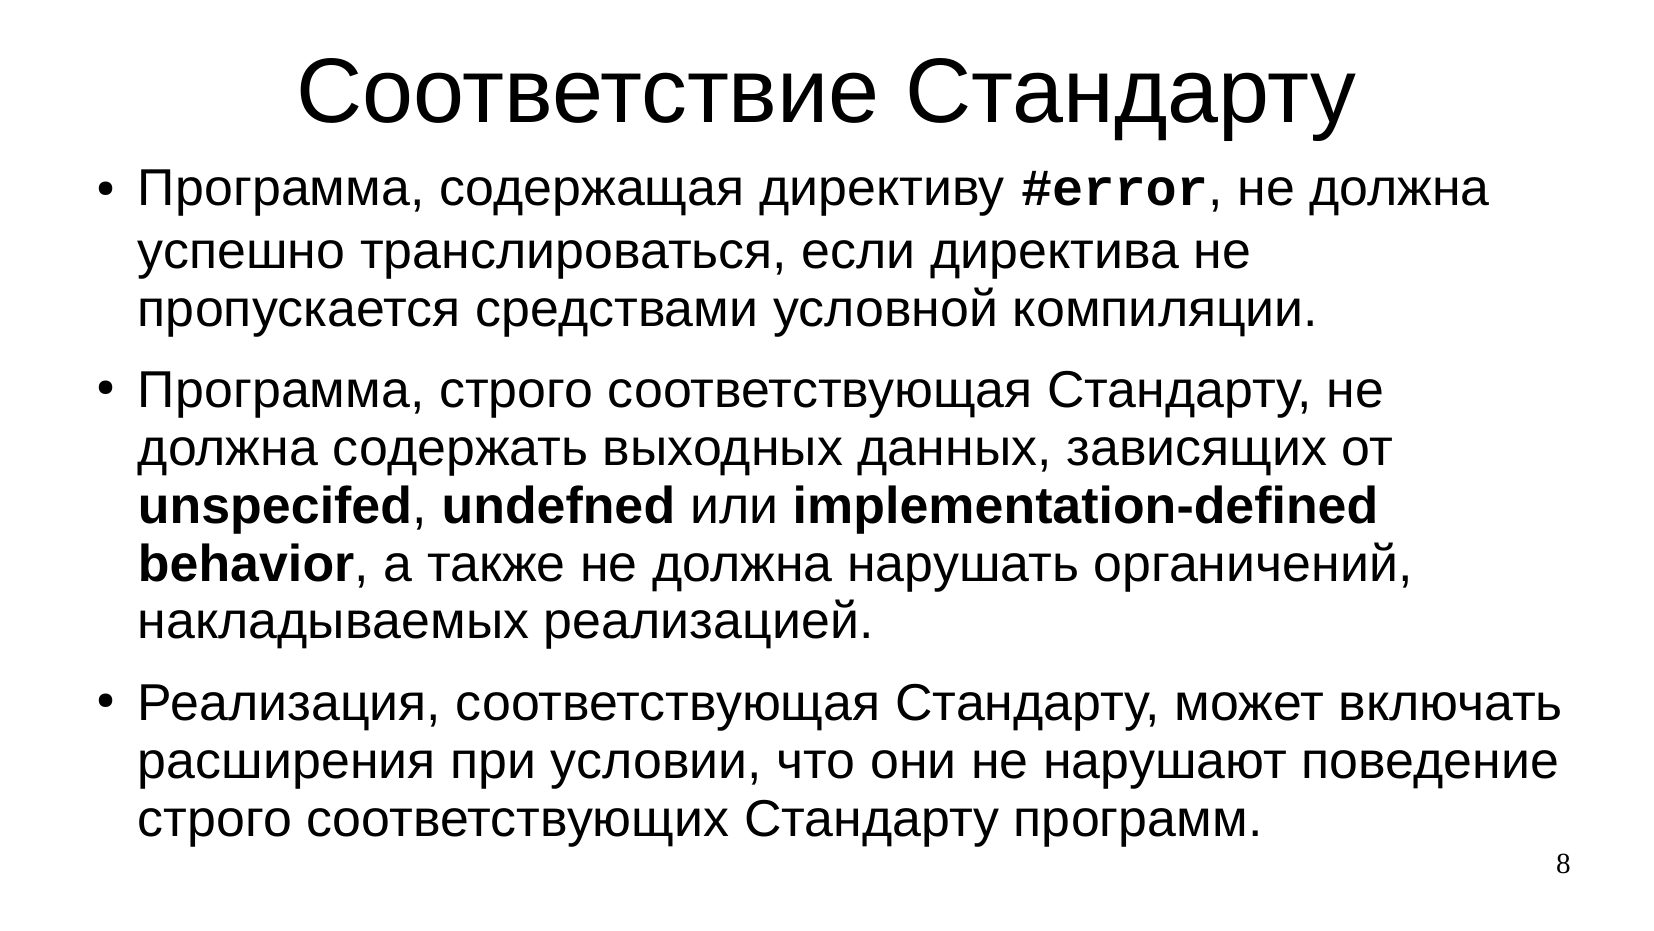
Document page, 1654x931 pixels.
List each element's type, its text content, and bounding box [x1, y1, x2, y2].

title Соответствие Стандарту [82, 13, 1571, 158]
list Программа, содержащая директиву #error, не должна успешно транслироваться, если директива не пропускается средствами условной компиляции. Программа, строго соответствующая Стандарту, не должна содержать выходных данных, зависящих от unspecifed, undefned или implementation-defined behavior, а также не должна нарушать органичений, накладываемых реализацией. Реализация, соответствующая Стандарту, может включать расширения при условии, что они не нарушают поведение строго соответствующих Стандарту программ. [82, 158, 1571, 857]
